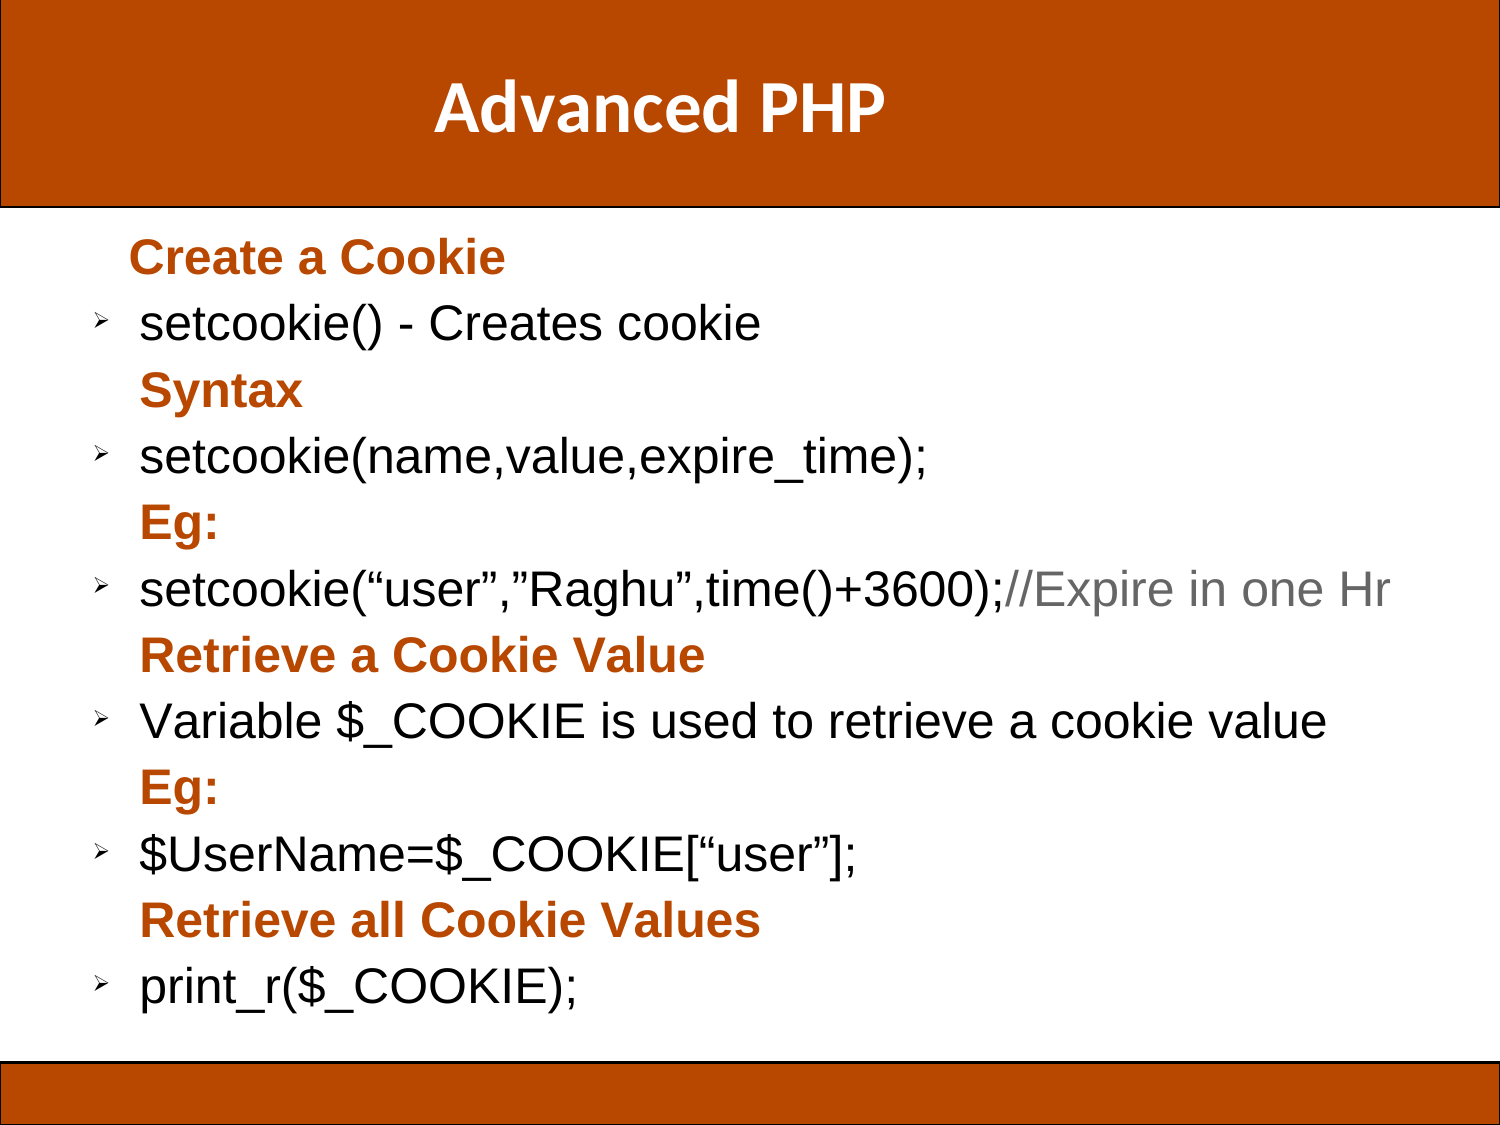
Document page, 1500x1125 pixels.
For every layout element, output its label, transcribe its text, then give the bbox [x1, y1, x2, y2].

list Create a Cookie setcookie() - Creates cookie Syntax setcookie(name,value,expire_time); Eg: setcookie(“user”,”Raghu”,time()+3600);//Expire in one Hr Retrieve a Cookie Value Variable $_COOKIE is used to retrieve a cookie value Eg: $UserName=$_COOKIE[“user”]; Retrieve all Cookie Values print_r($_COOKIE); [17, 160, 1406, 1015]
text_box Advanced PHP [202, 67, 1119, 155]
